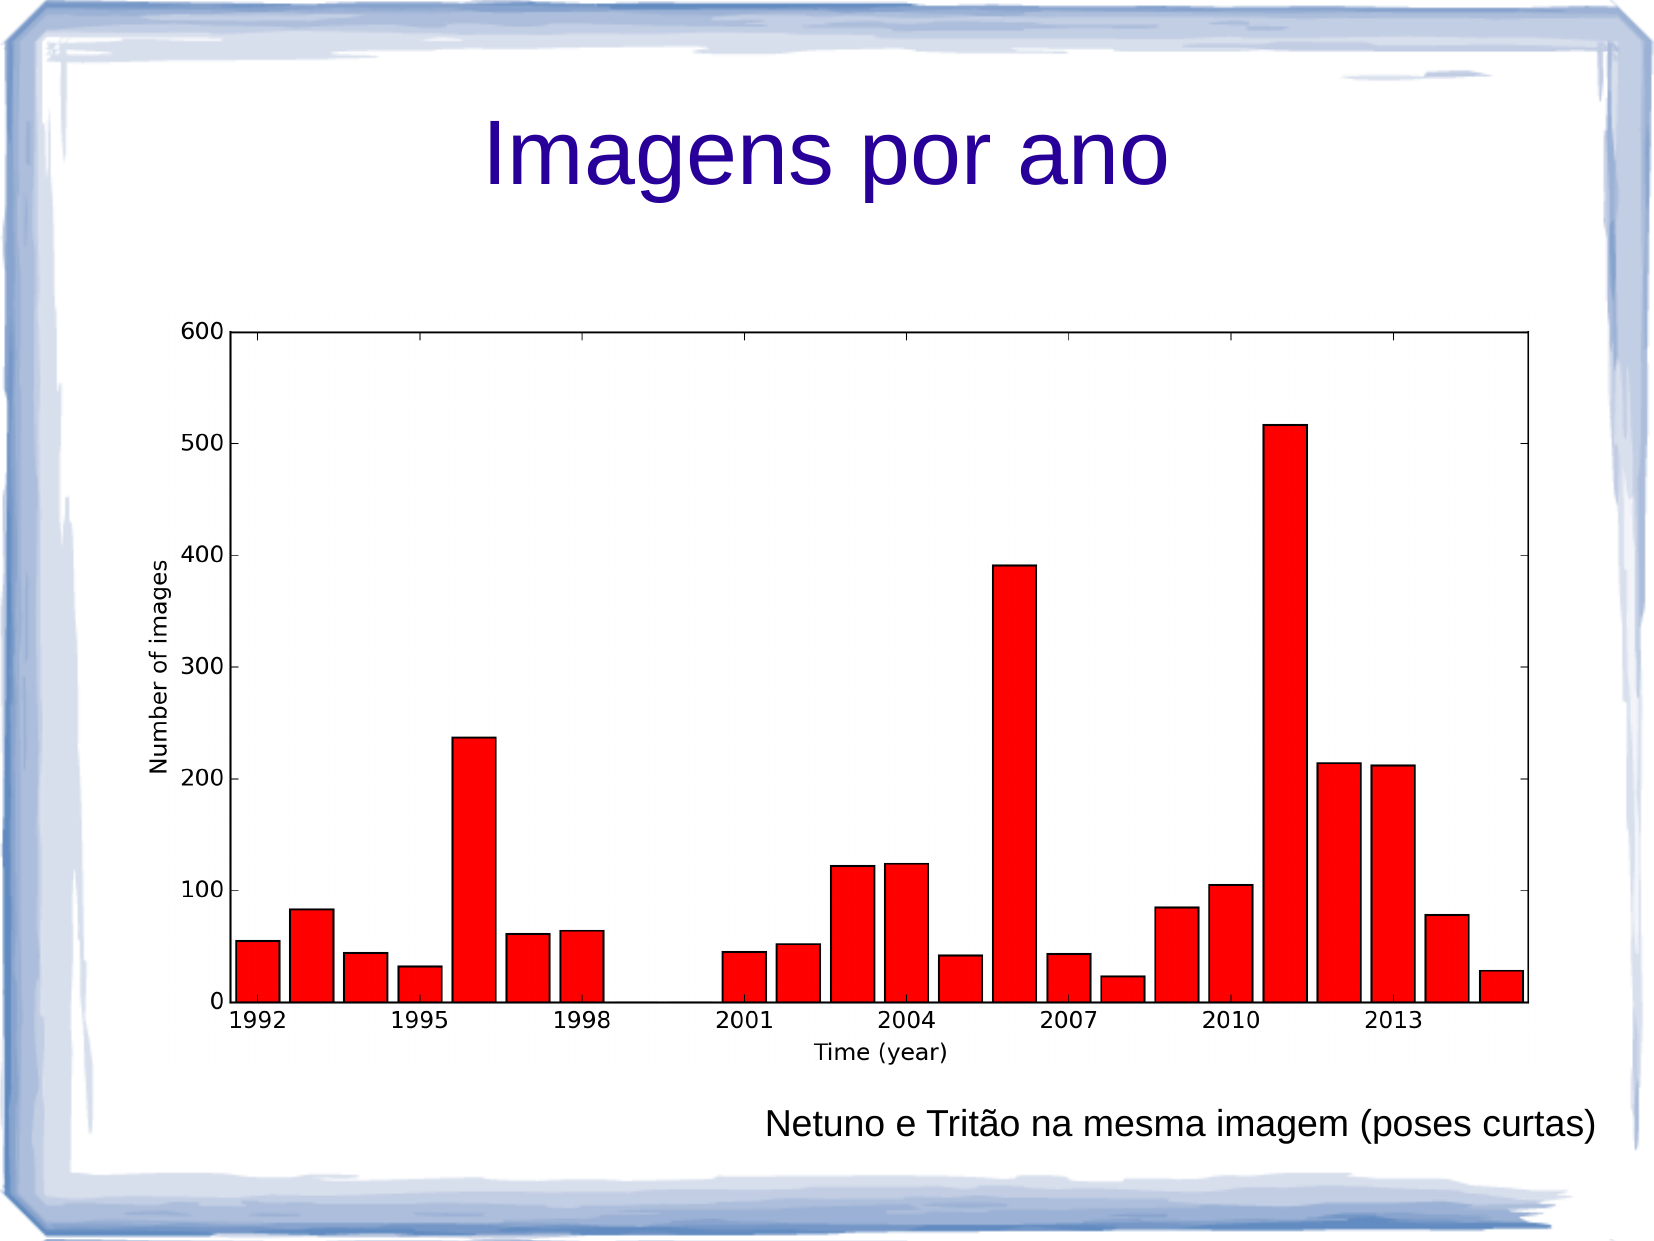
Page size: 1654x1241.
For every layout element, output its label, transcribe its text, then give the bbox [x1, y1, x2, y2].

text_box Netuno e Tritão na mesma imagem (poses curtas) [750, 1095, 1636, 1152]
title Imagens por ano [82, 49, 1571, 257]
picture [0, 0, 1654, 1241]
